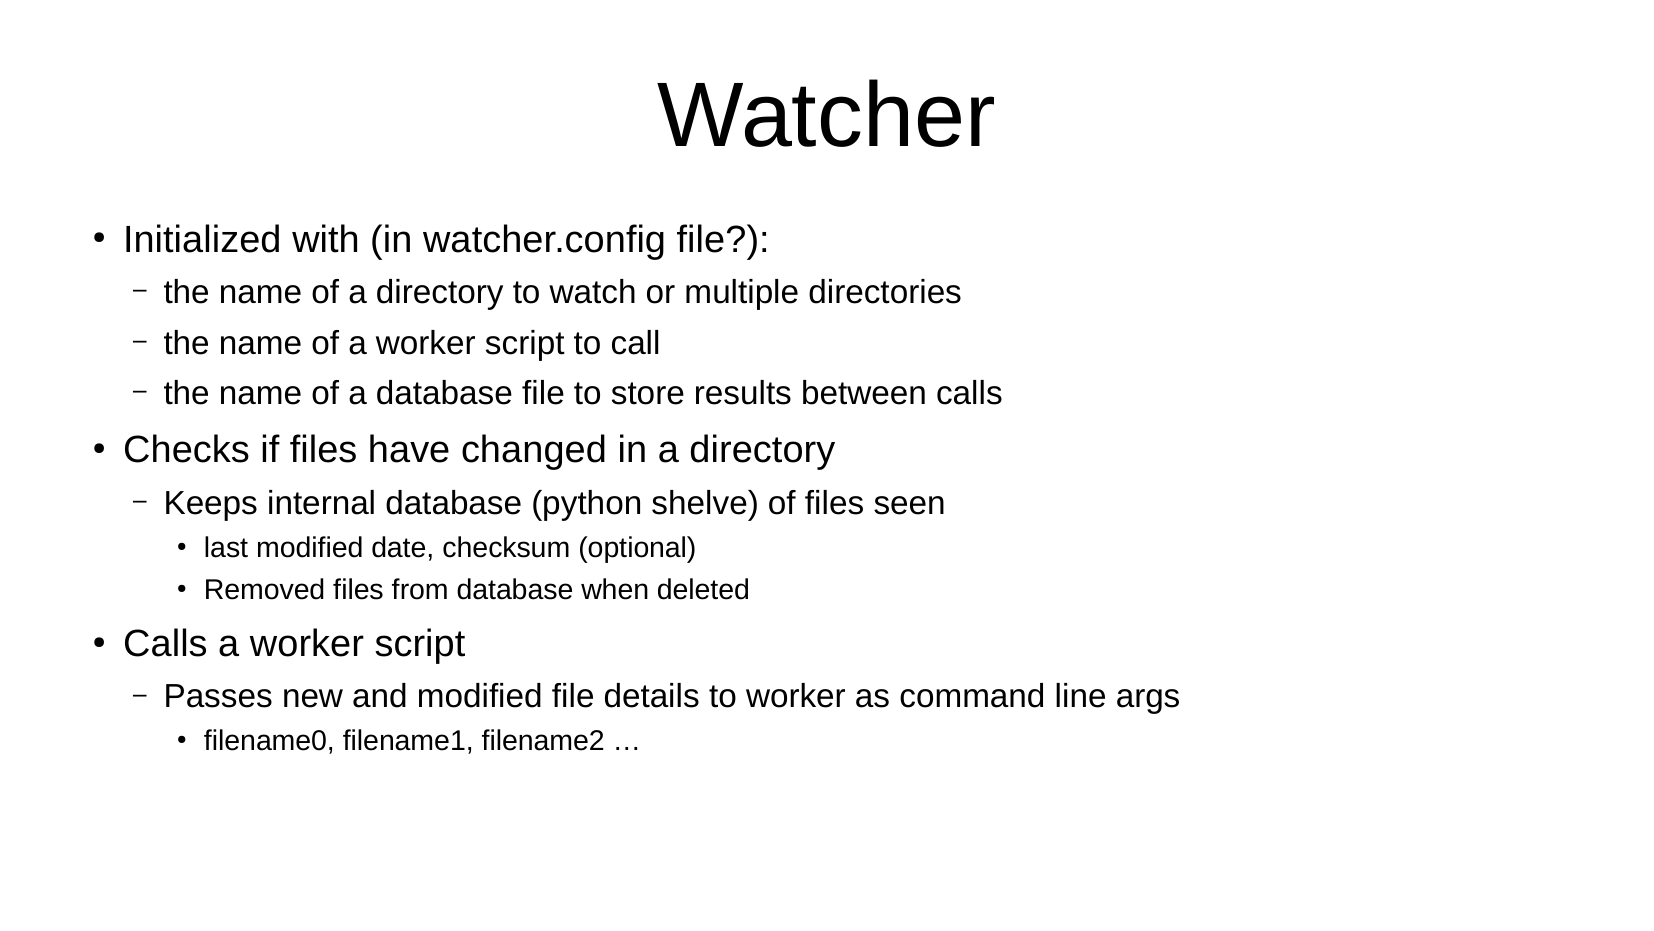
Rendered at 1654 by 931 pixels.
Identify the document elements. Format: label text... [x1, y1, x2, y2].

list Initialized with (in watcher.config file?): the name of a directory to watch or multiple directories the name of a worker script to call the name of a database file to store results between calls Checks if files have changed in a directory Keeps internal database (python shelve) of files seen last modified date, checksum (optional) Removed files from database when deleted Calls a worker script Passes new and modified file details to worker as command line args filename0, filename1, filename2 … [82, 217, 1571, 758]
title Watcher [82, 37, 1571, 193]
